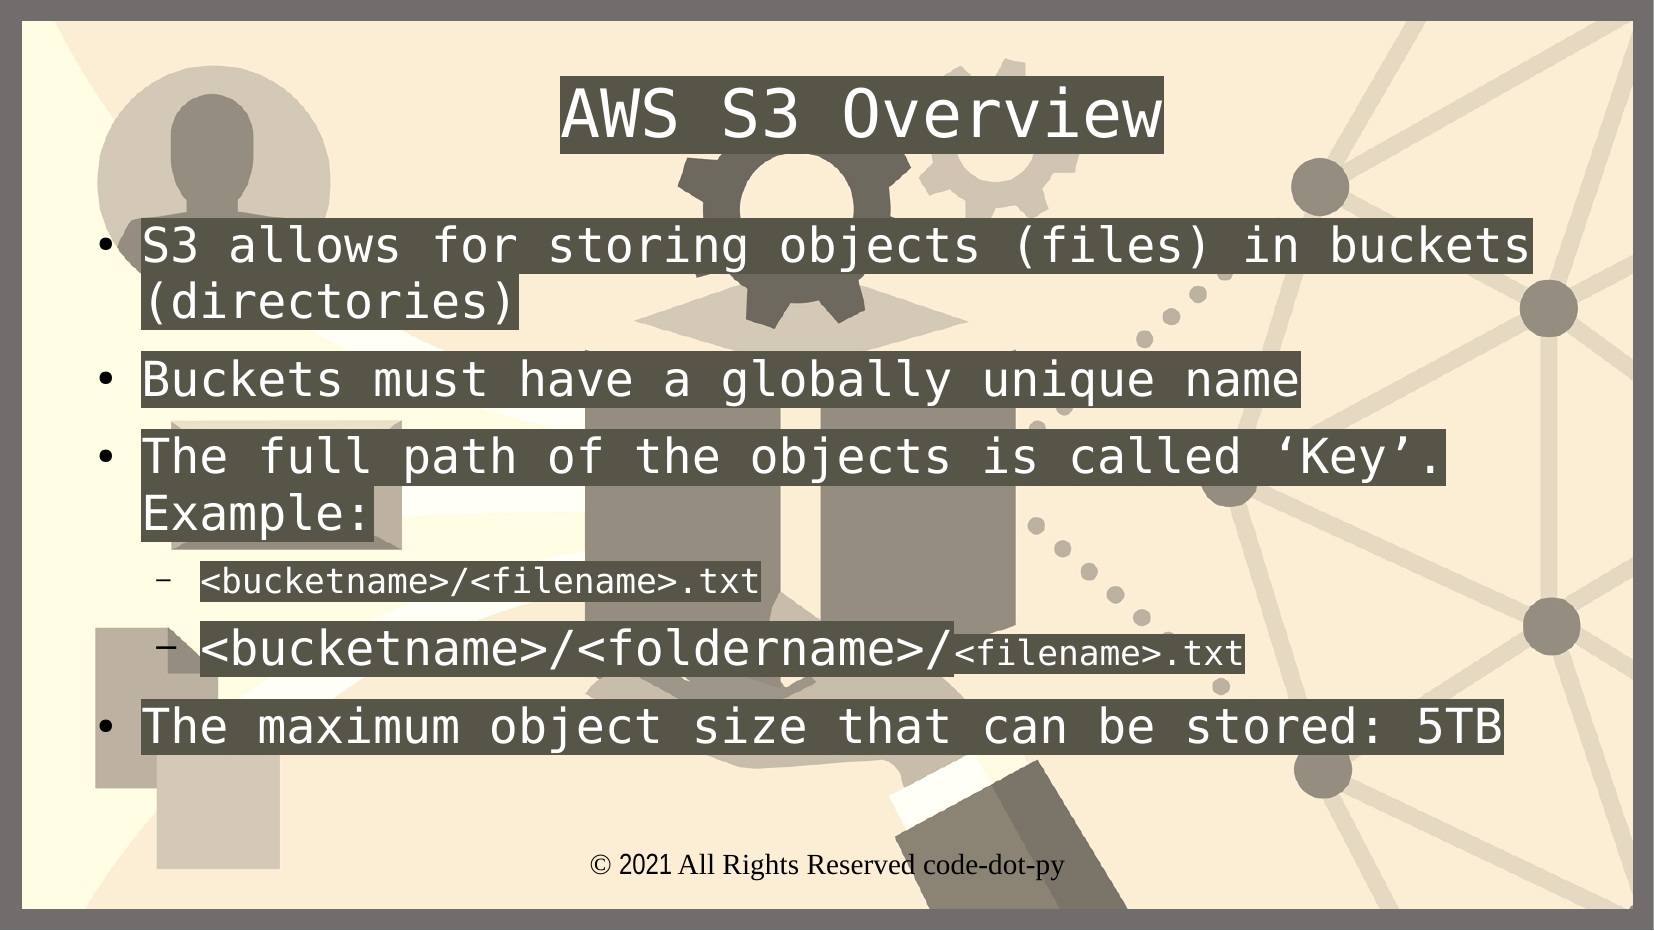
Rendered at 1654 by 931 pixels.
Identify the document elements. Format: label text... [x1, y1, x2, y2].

list S3 allows for storing objects (files) in buckets (directories) Buckets must have a globally unique name The full path of the objects is called ‘Key’. Example: <bucketname>/<filename>.txt <bucketname>/<foldername>/<filename>.txt The maximum object size that can be stored: 5TB [82, 217, 1571, 758]
title AWS S3 Overview [82, 37, 1571, 193]
picture [0, 0, 1654, 930]
